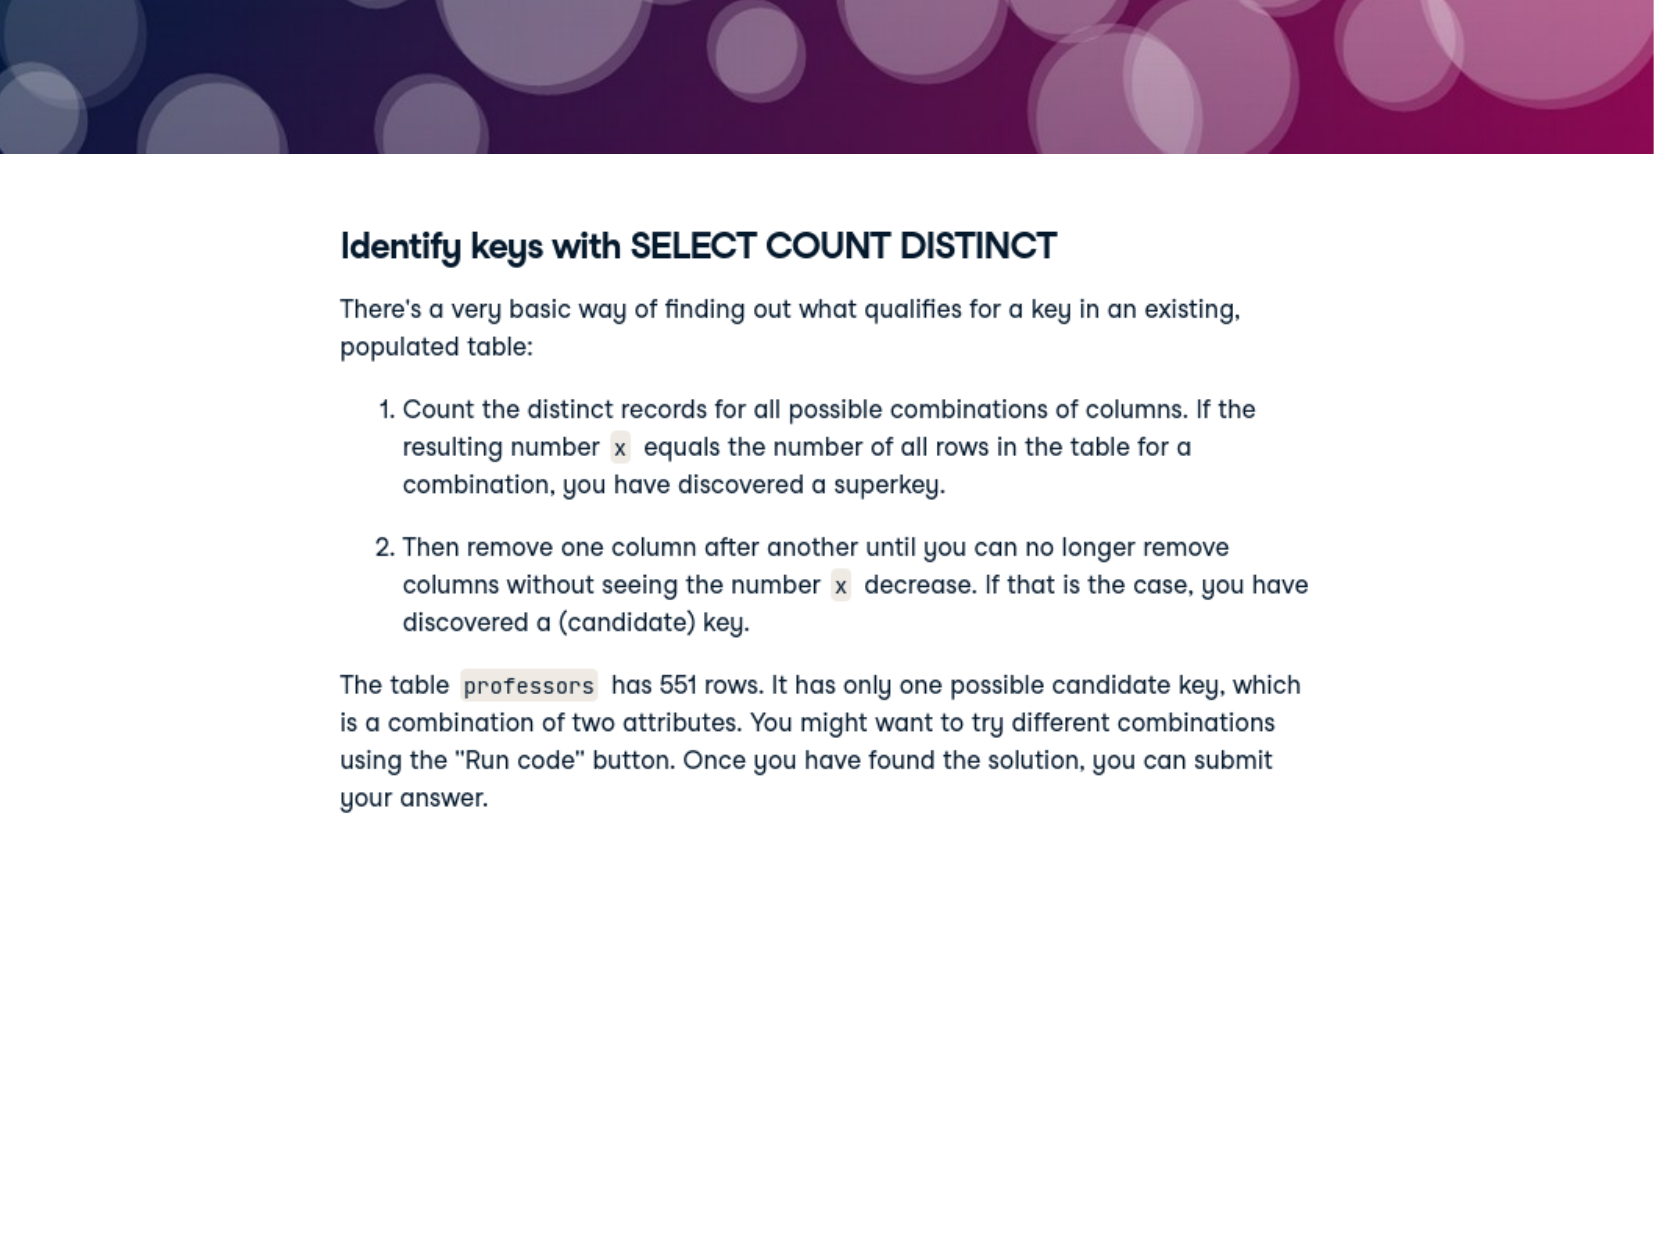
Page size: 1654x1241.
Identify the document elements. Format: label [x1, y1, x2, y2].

picture [309, 186, 1344, 871]
